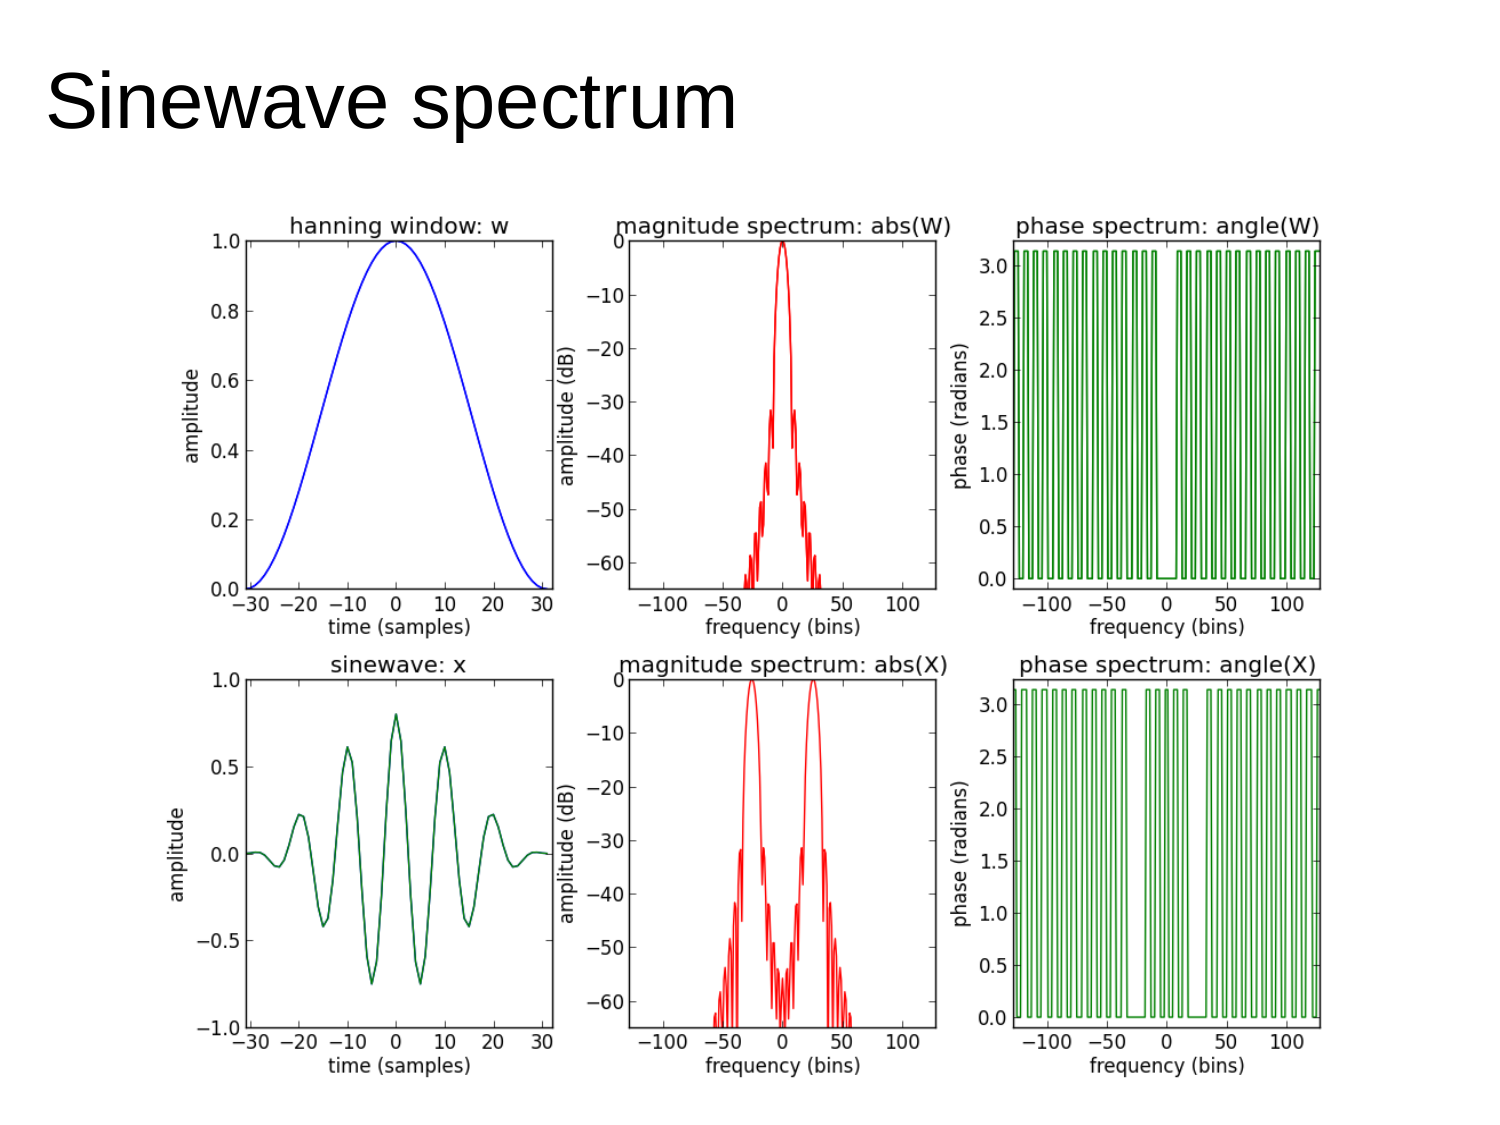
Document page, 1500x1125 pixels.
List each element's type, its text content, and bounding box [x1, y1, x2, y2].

title Sinewave spectrum [45, 7, 1395, 196]
picture [72, 143, 1458, 1125]
